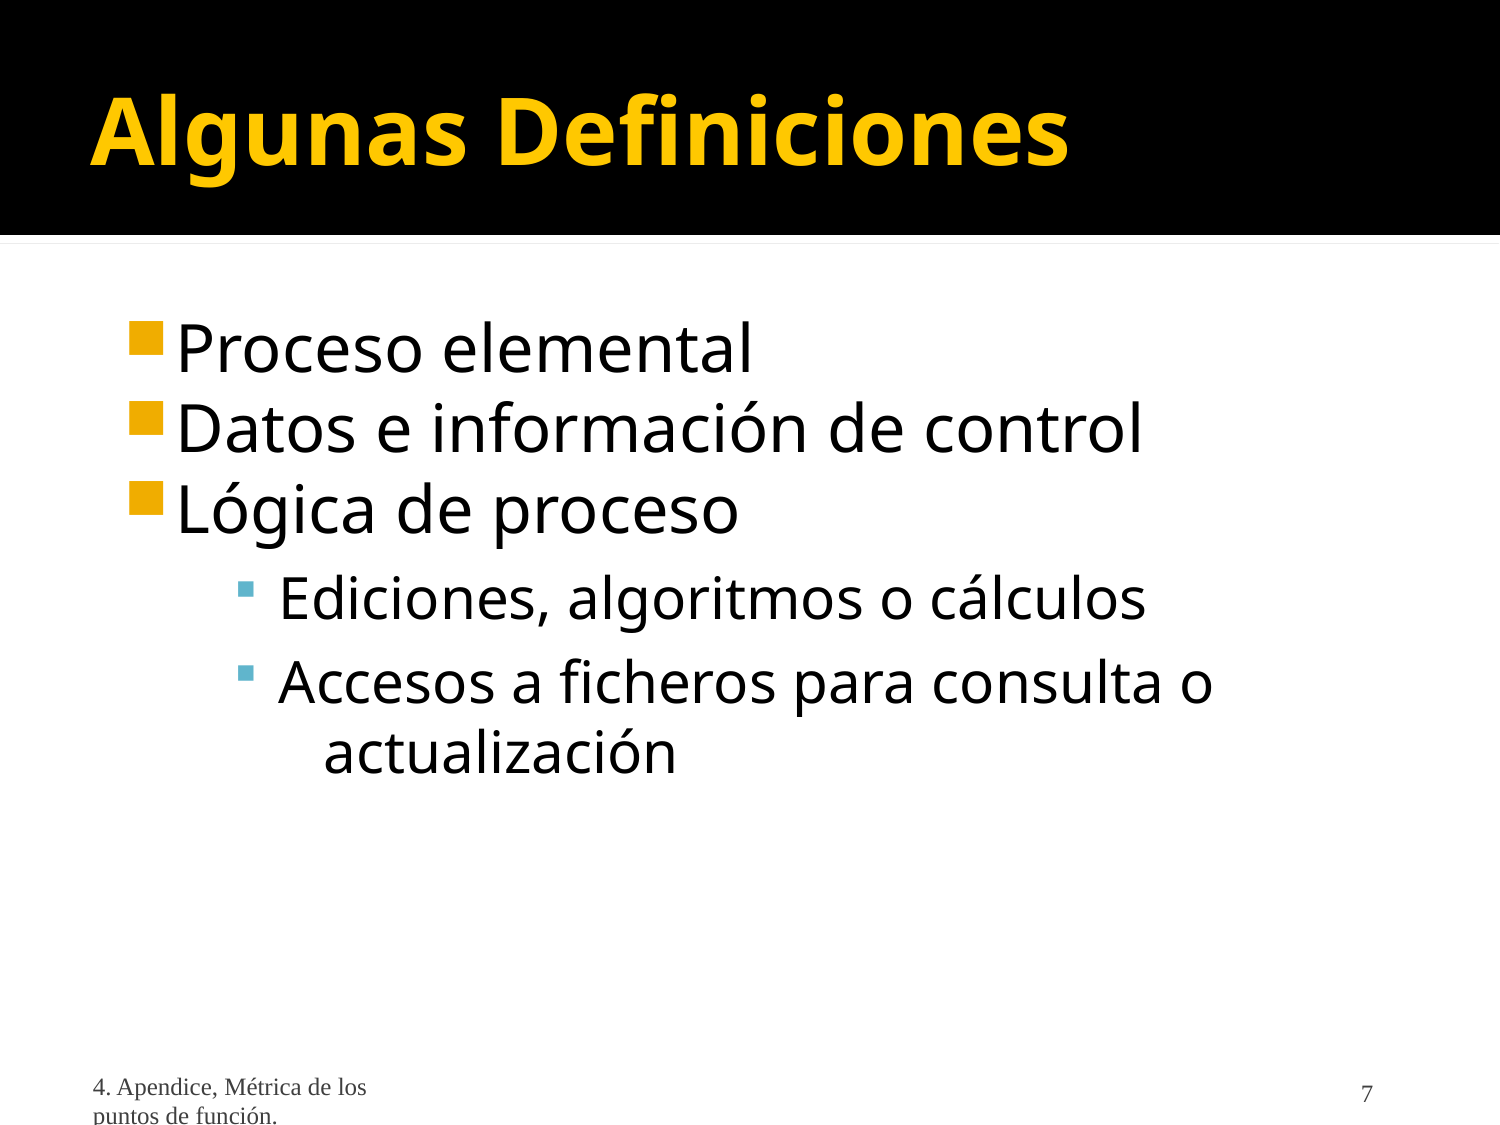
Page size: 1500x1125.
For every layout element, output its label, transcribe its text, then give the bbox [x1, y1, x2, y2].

list Proceso elemental Datos e información de control Lógica de proceso Ediciones, algoritmos o cálculos Accesos a ficheros para consulta o actualización [75, 291, 1426, 1051]
text_box [1345, 1062, 1467, 1108]
title Algunas Definiciones [75, 25, 1426, 232]
text_box 4. Apendice, Métrica de los puntos de función. [75, 1062, 426, 1108]
